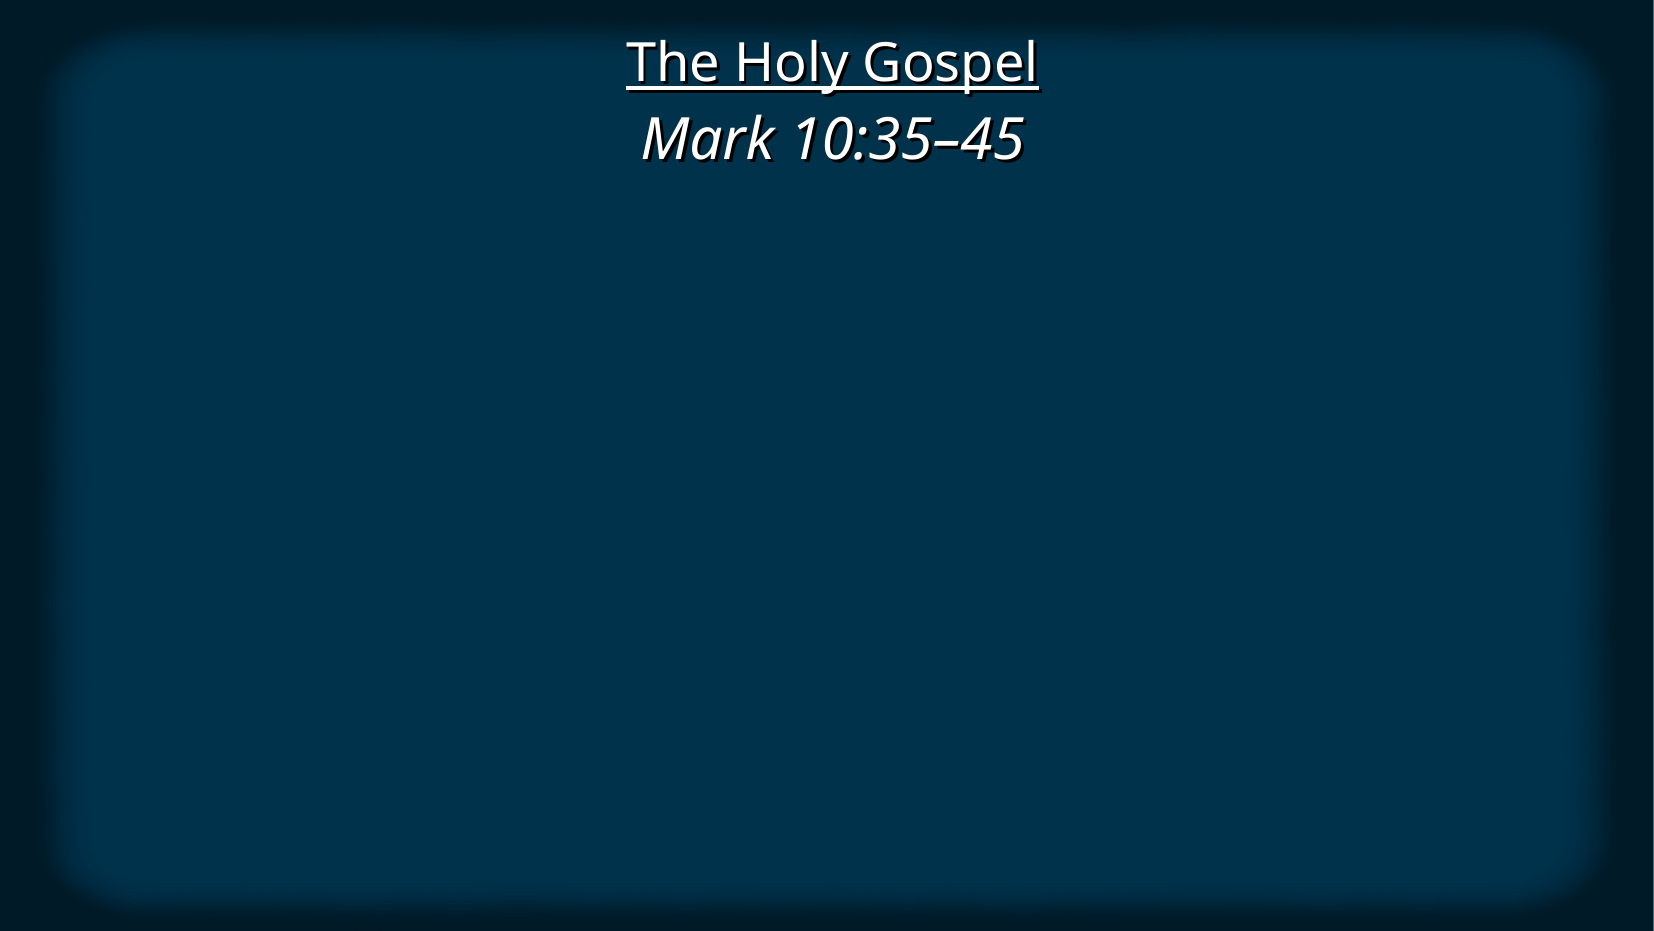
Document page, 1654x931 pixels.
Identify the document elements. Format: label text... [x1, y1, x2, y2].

picture [0, 0, 1654, 931]
text_box The Holy Gospel Mark 10:35–45 [75, 16, 1591, 181]
